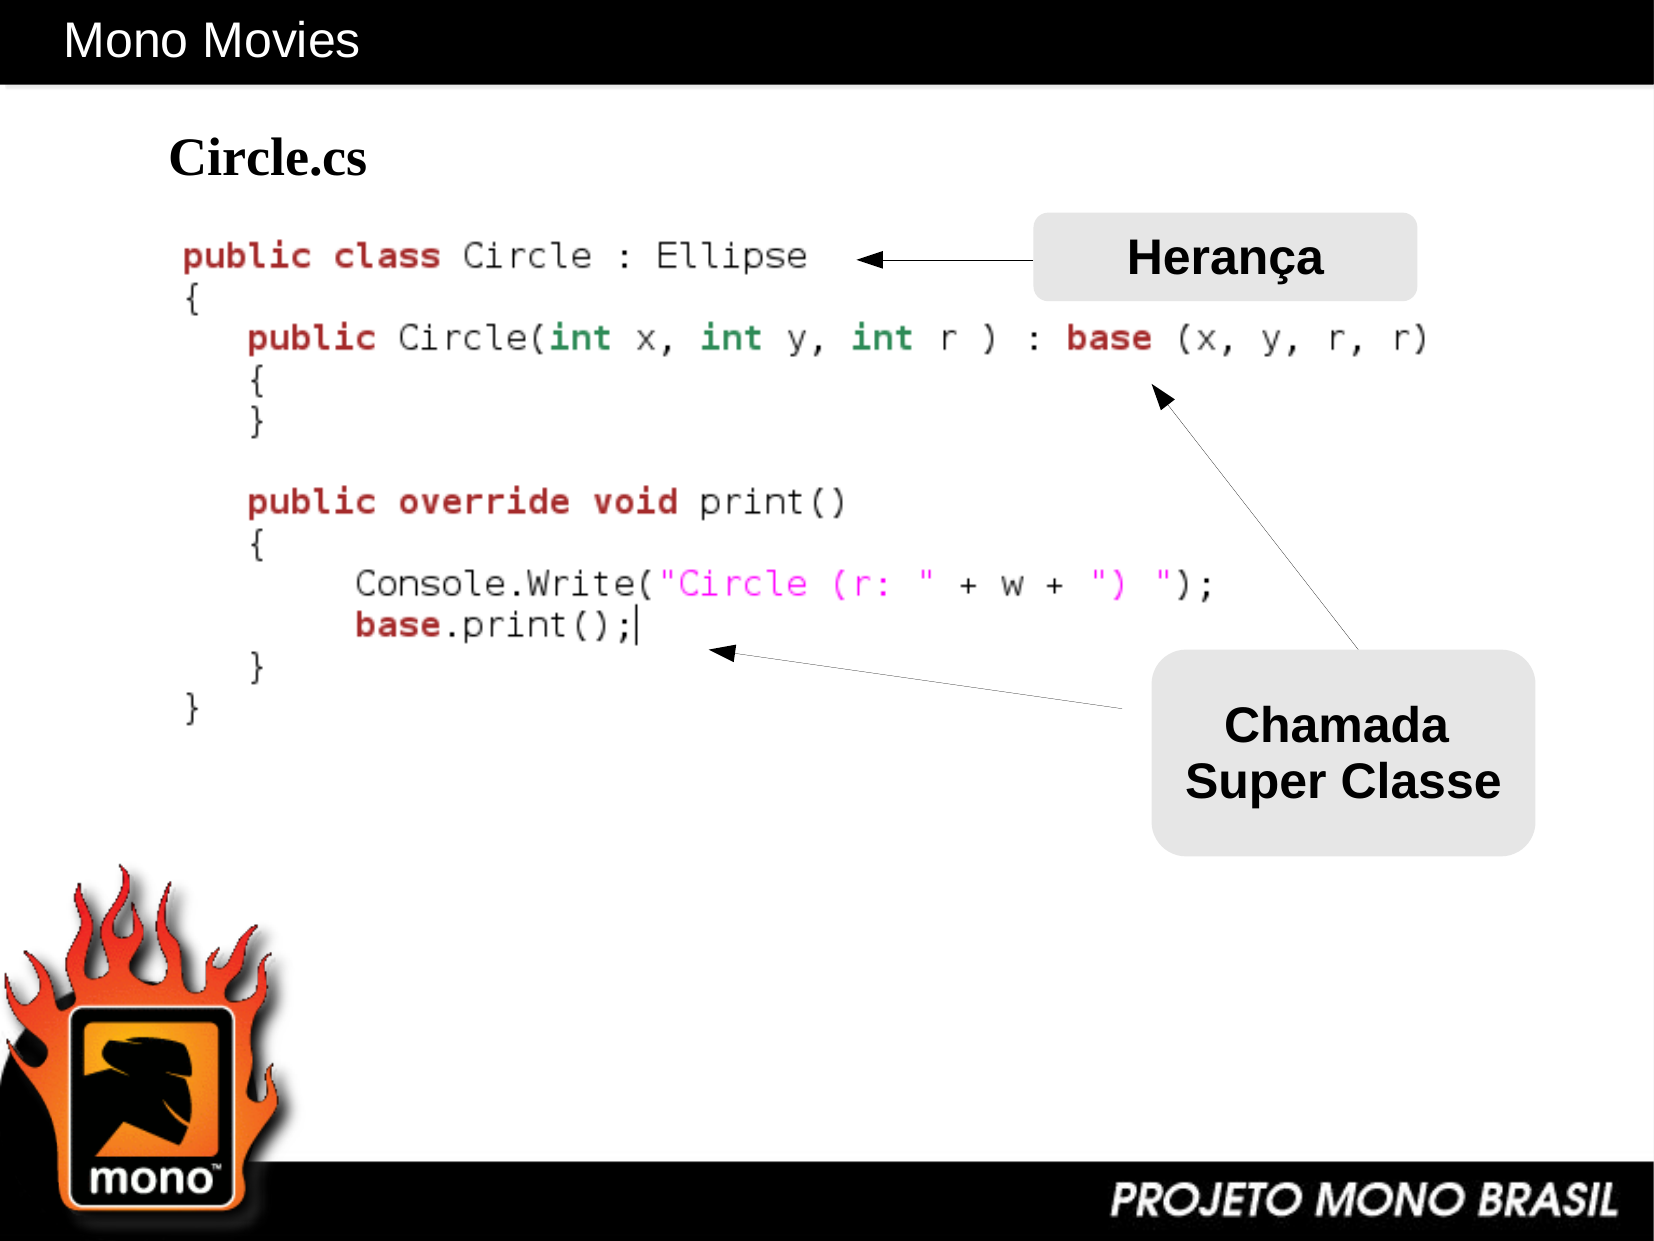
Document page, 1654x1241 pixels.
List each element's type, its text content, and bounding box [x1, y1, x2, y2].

text_box Herança [1033, 212, 1418, 302]
picture [0, 85, 1654, 1241]
text_box Mono Movies [63, 15, 362, 68]
text_box Circle.cs [153, 119, 383, 206]
text_box Chamada Super Classe [1151, 649, 1536, 857]
